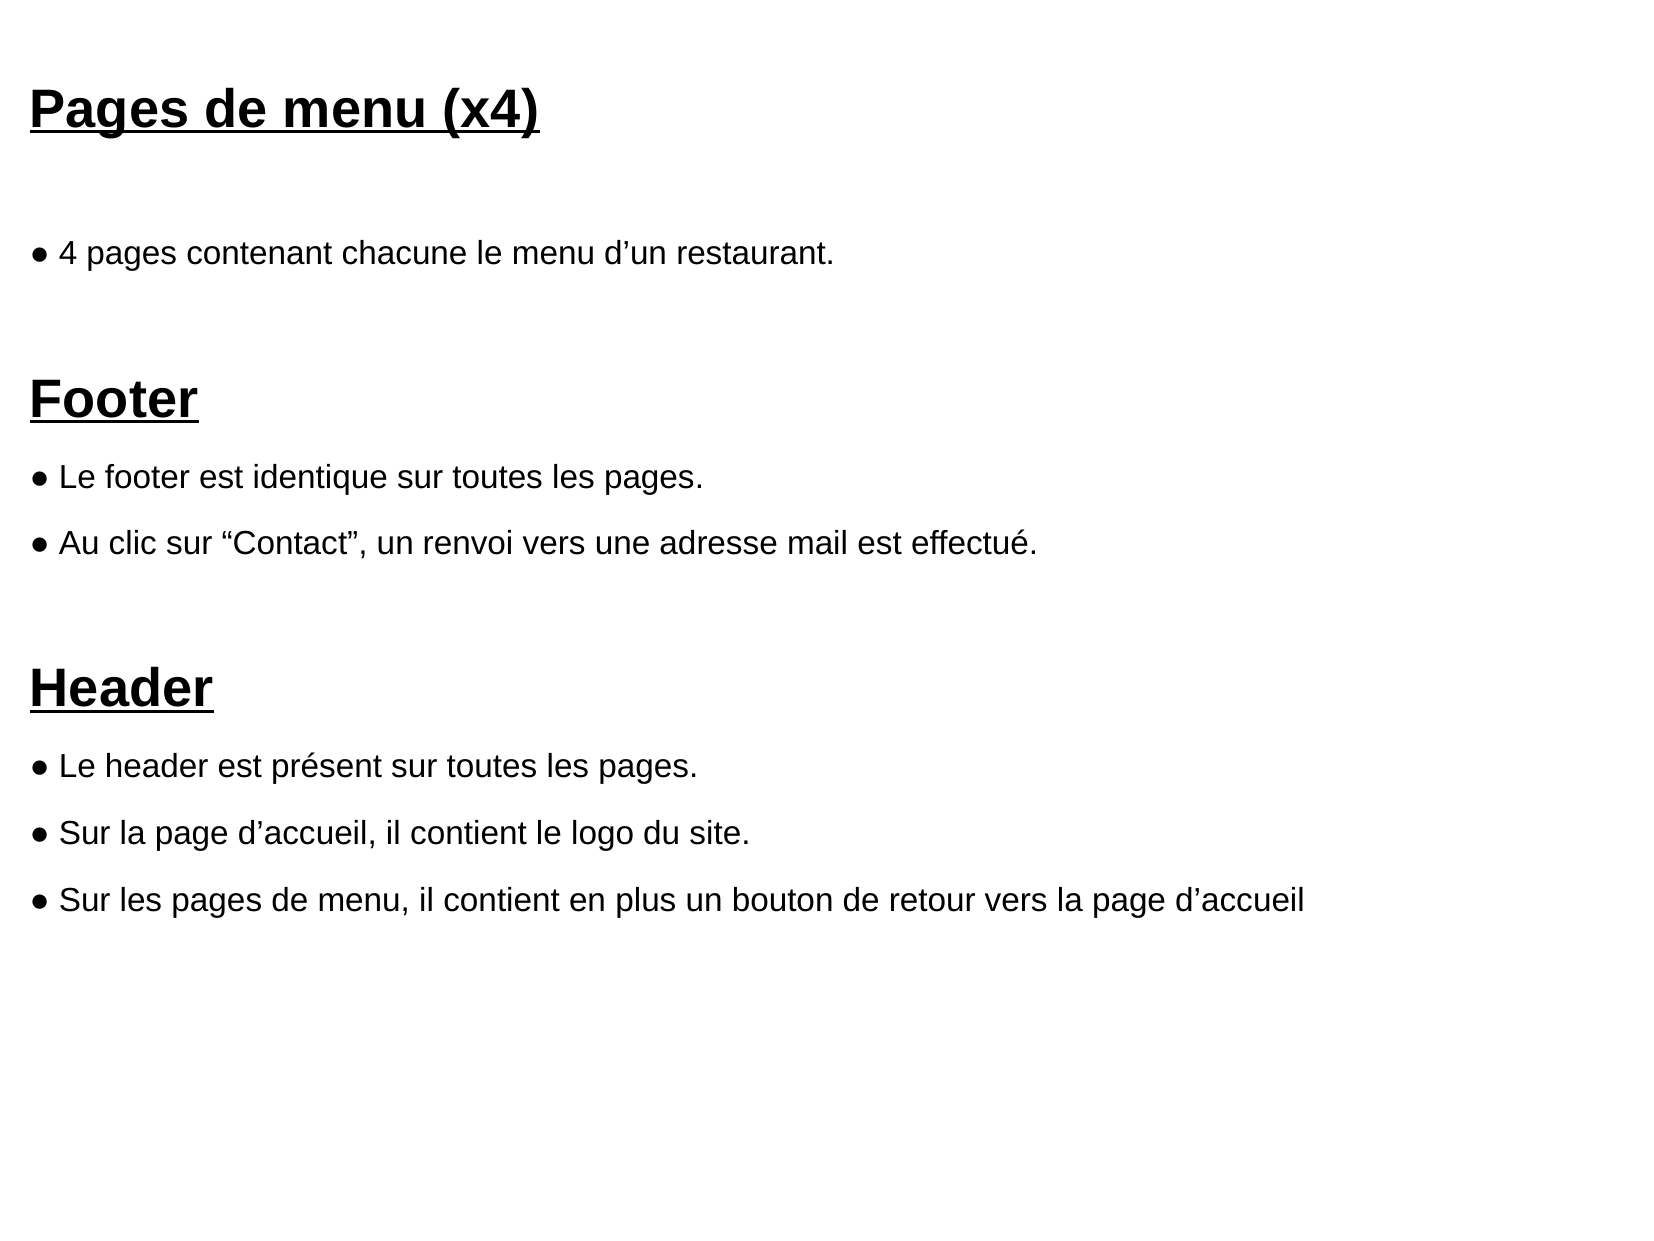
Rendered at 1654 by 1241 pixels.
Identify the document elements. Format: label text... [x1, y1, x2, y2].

list Pages de menu (x4) ● 4 pages contenant chacune le menu d’un restaurant. Footer ● Le footer est identique sur toutes les pages. ● Au clic sur “Contact”, un renvoi vers une adresse mail est effectué. Header ● Le header est présent sur toutes les pages. ● Sur la page d’accueil, il contient le logo du site. ● Sur les pages de menu, il contient en plus un bouton de retour vers la page d’accueil [29, 78, 1595, 1211]
